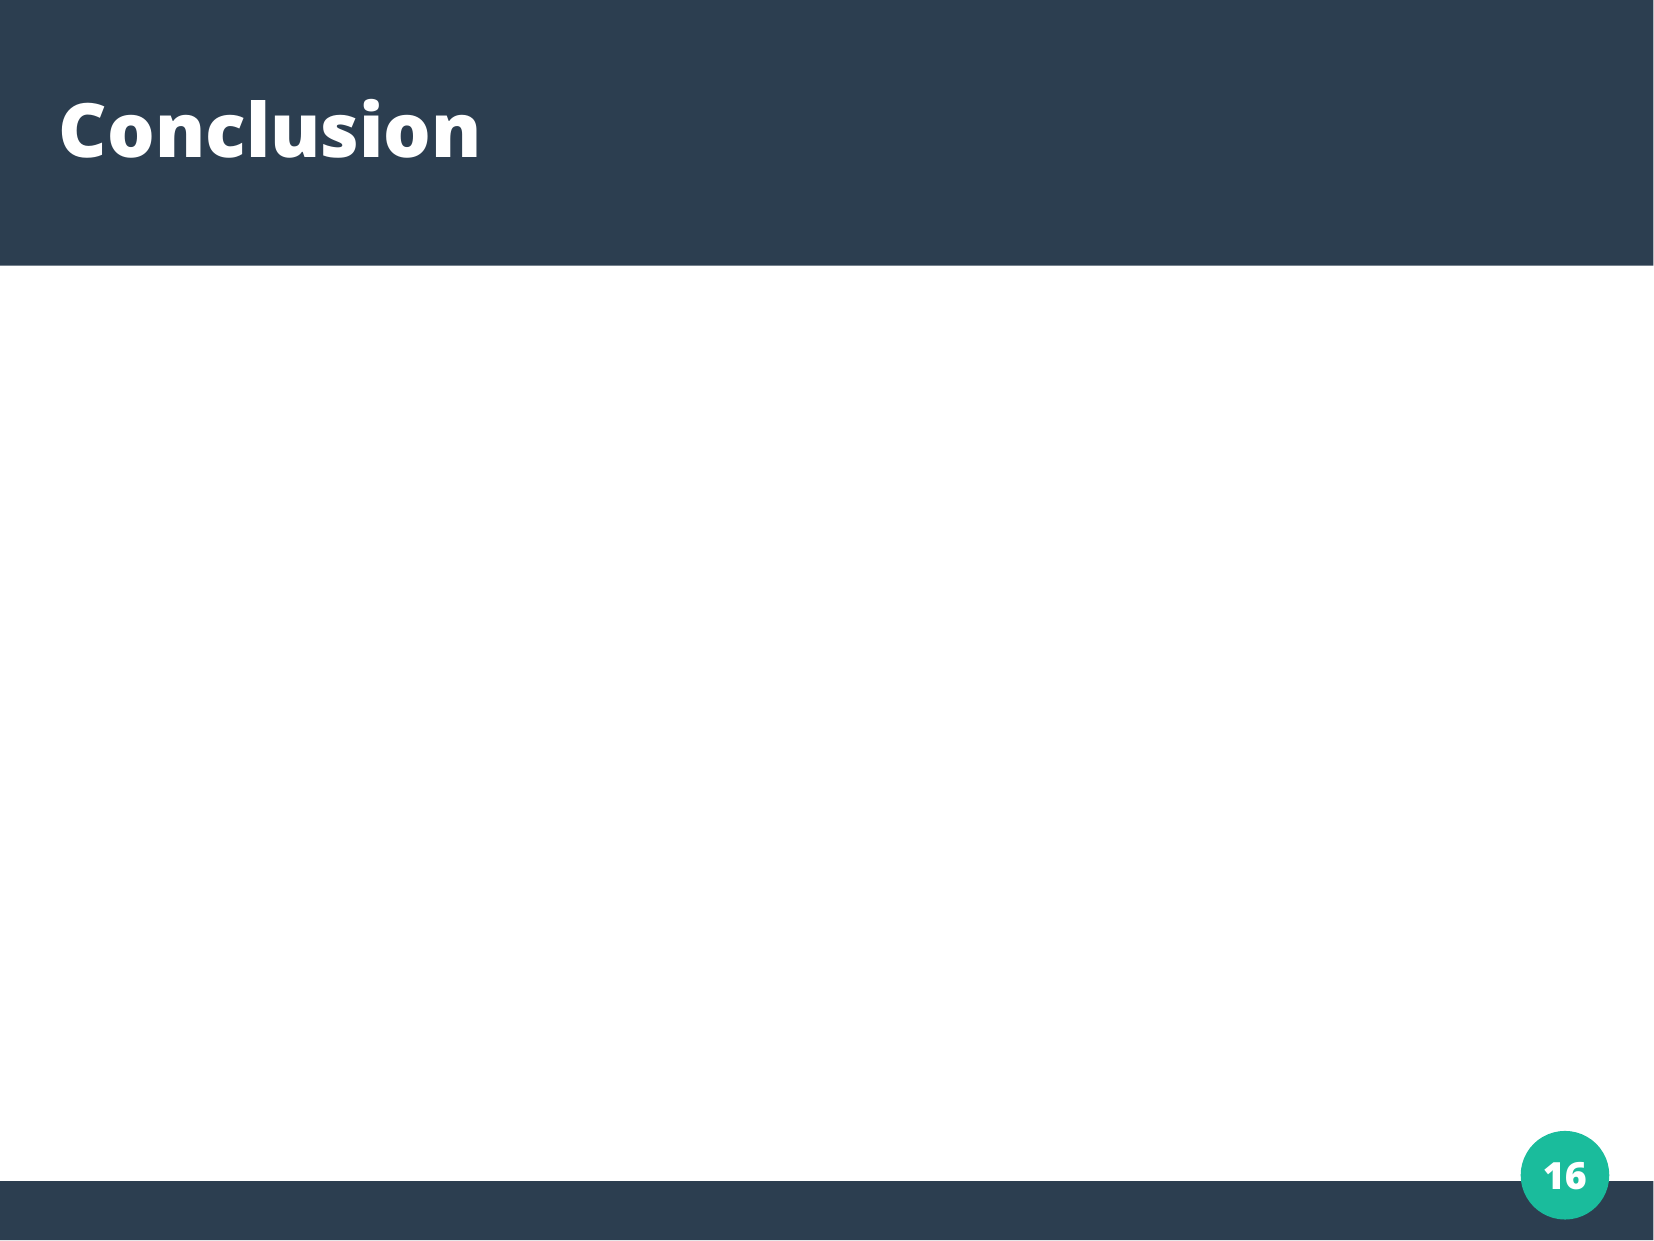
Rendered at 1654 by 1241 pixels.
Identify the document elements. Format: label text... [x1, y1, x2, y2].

title Conclusion [59, 49, 1595, 207]
